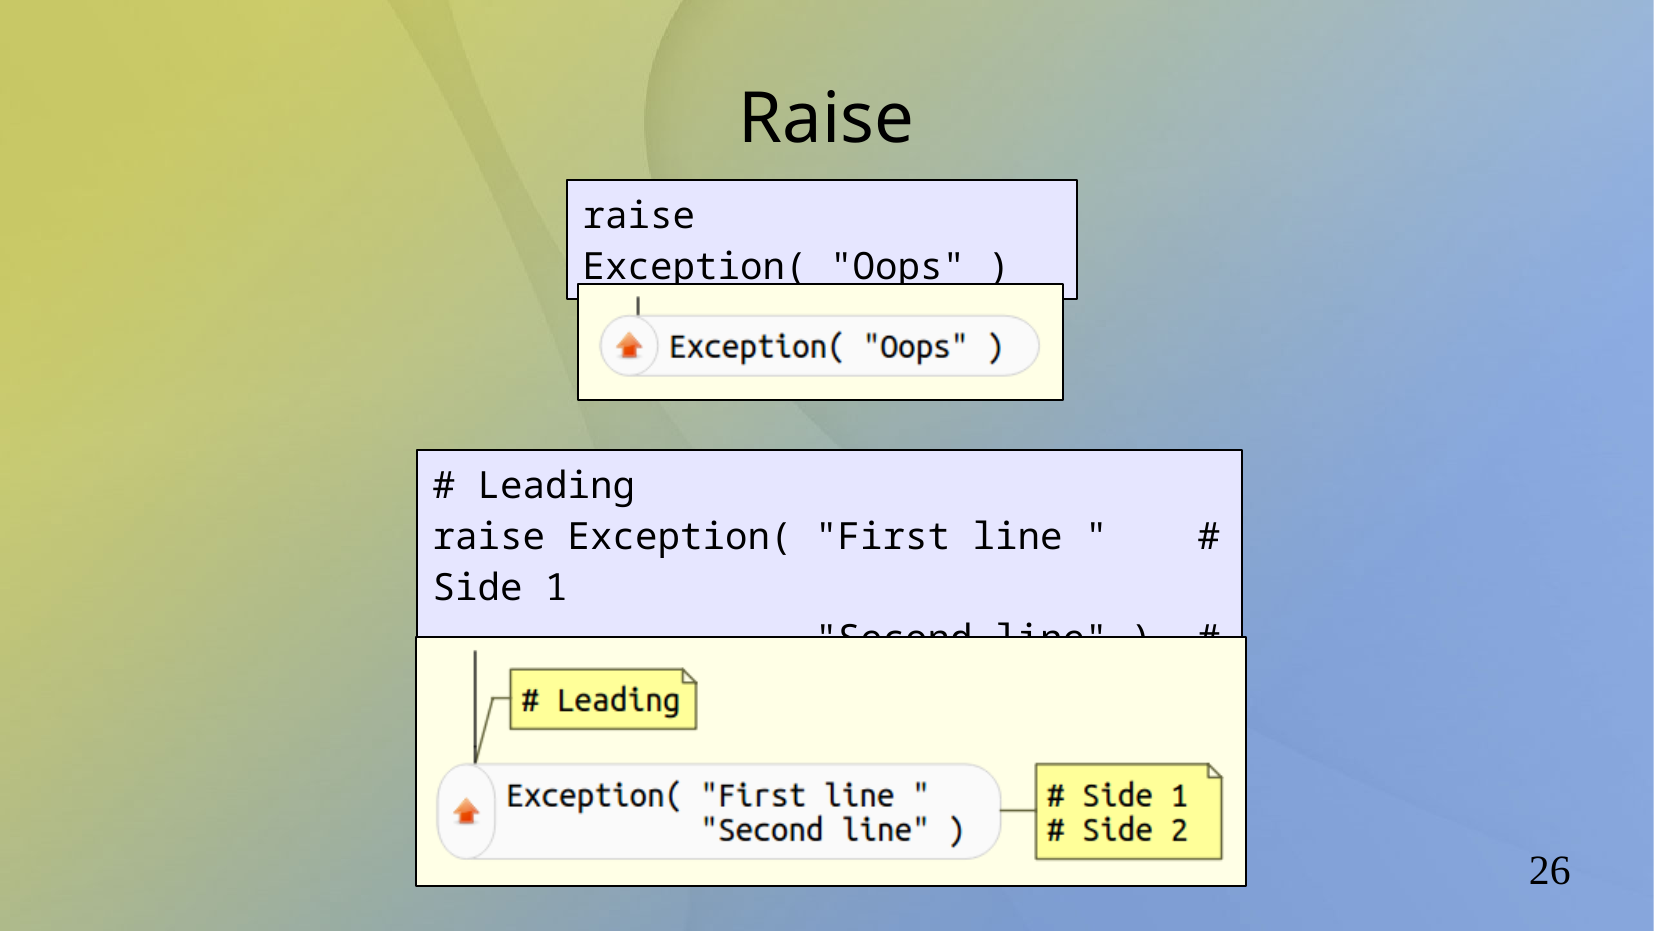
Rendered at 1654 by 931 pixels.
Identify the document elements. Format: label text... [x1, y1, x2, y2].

title Raise [82, 37, 1571, 193]
picture [0, 0, 1654, 931]
text_box # Leading raise Exception( "First line " # Side 1 "Second line" ) # Side 2 [416, 450, 1242, 631]
text_box raise Exception( "Oops" ) [566, 180, 1077, 271]
